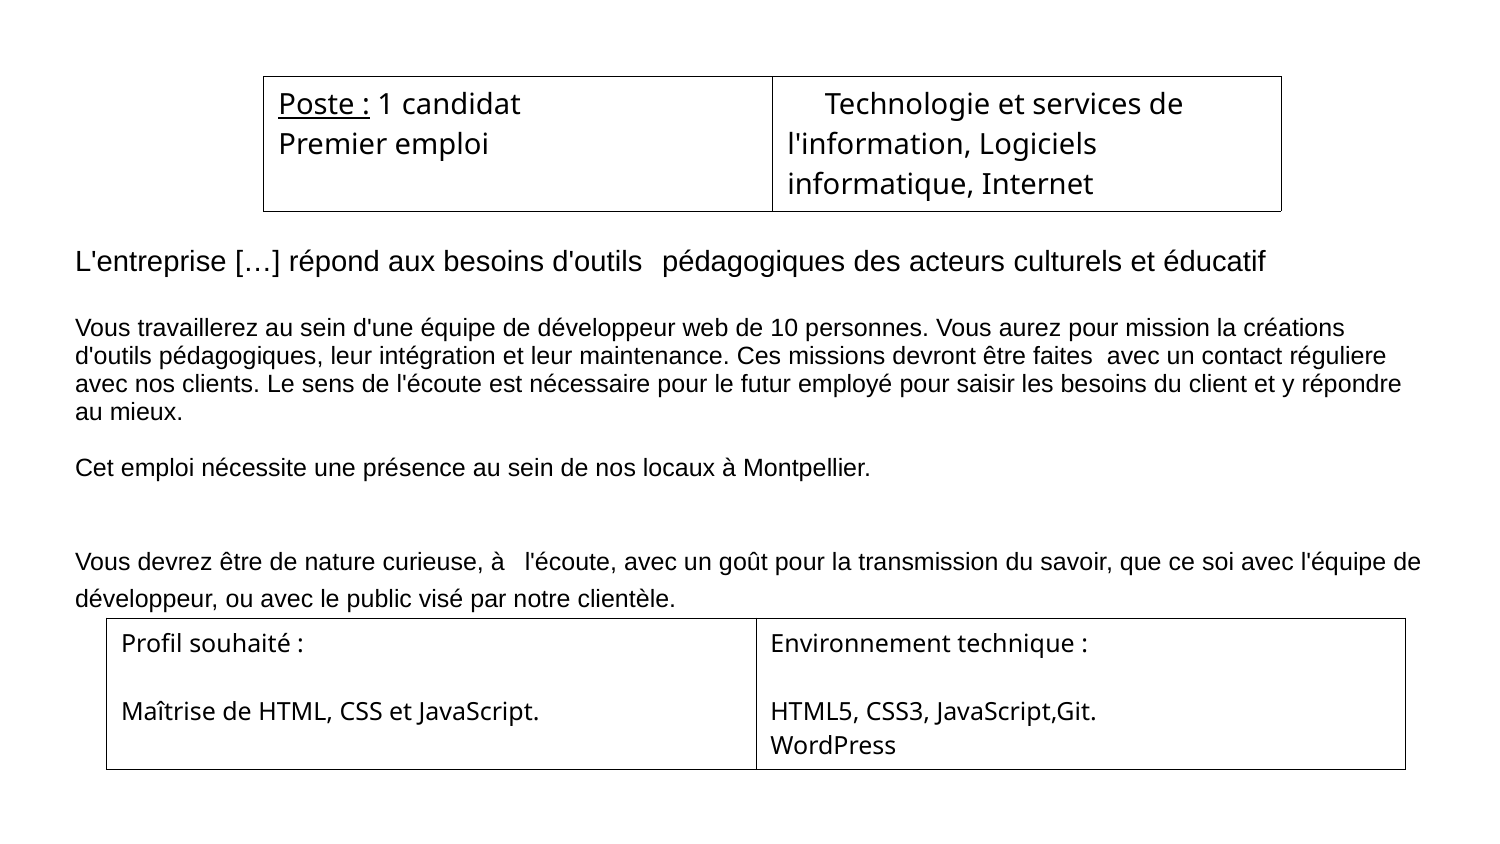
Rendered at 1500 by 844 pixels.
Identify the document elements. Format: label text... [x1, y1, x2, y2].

table_header Poste : 1 candidat​ Premier emploi​ [264, 77, 772, 211]
table_header Environnement technique :​ HTML5, CSS3, JavaScript,Git.​ WordPress [757, 619, 1405, 769]
subtitle L'entreprise […] répond aux besoins d'outils pédagogiques des acteurs culturels et éducatif​ Vous travaillerez au sein d'une équipe de développeur web de 10 personnes. Vous aurez pour mission la créations d'outils pédagogiques, leur intégration et leur maintenance. Ces missions devront être faites avec un contact réguliere avec nos clients. Le sens de l'écoute est nécessaire pour le futur employé pour saisir les besoins du client et y répondre au mieux.​ Cet emploi nécessite une présence au sein de nos locaux à Montpellier.​ Vous devrez être de nature curieuse, à l'écoute, avec un goût pour la transmission du savoir, que ce soi avec l'équipe de développeur, ou avec le public visé par notre clientèle. [75, 197, 1425, 626]
table_header Profil souhaité :​ Maîtrise de HTML, CSS et JavaScript.​ [107, 619, 756, 769]
table_header Technologie et services de l'information, Logiciels informatique, Internet [773, 77, 1281, 211]
